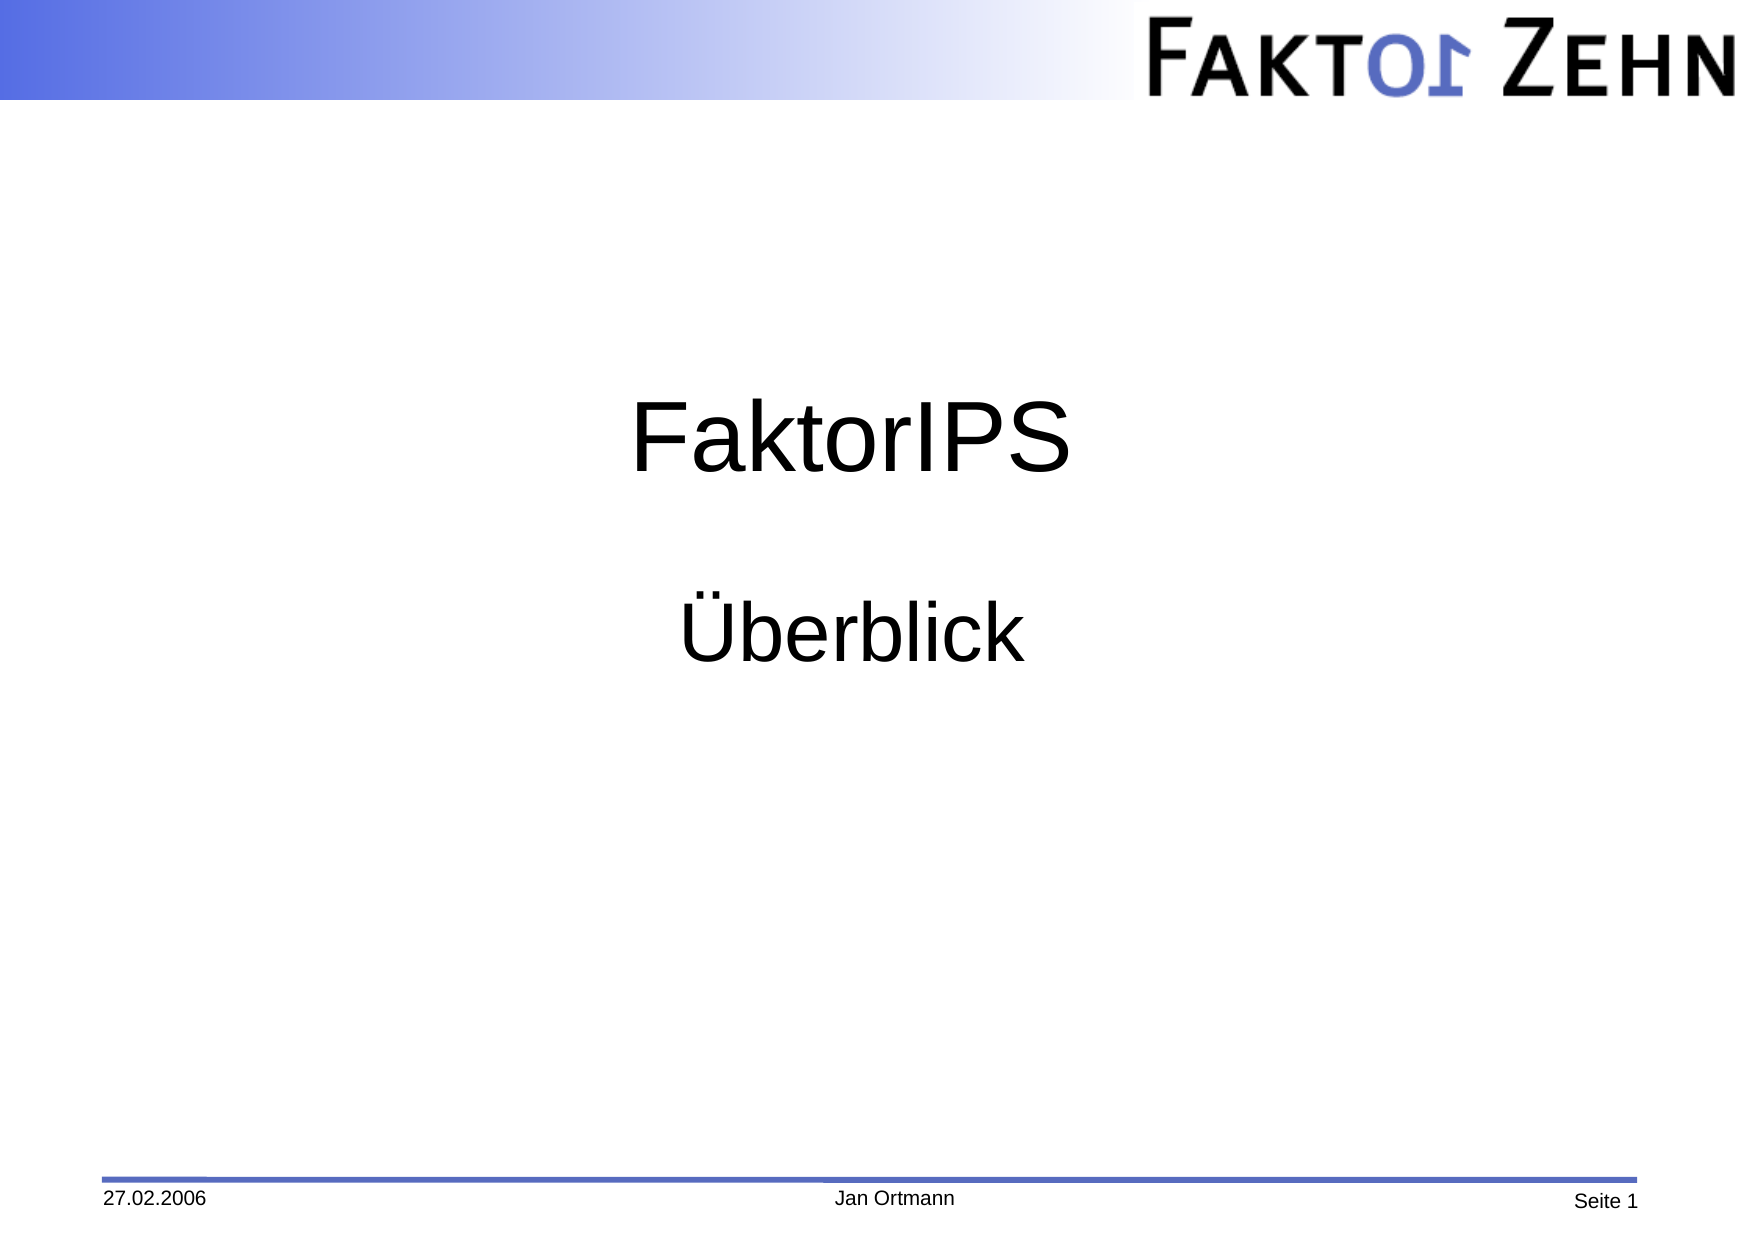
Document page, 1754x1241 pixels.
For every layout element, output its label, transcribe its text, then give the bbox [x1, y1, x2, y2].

title FaktorIPS Überblick [153, 381, 1551, 680]
picture [1133, 2, 1749, 105]
